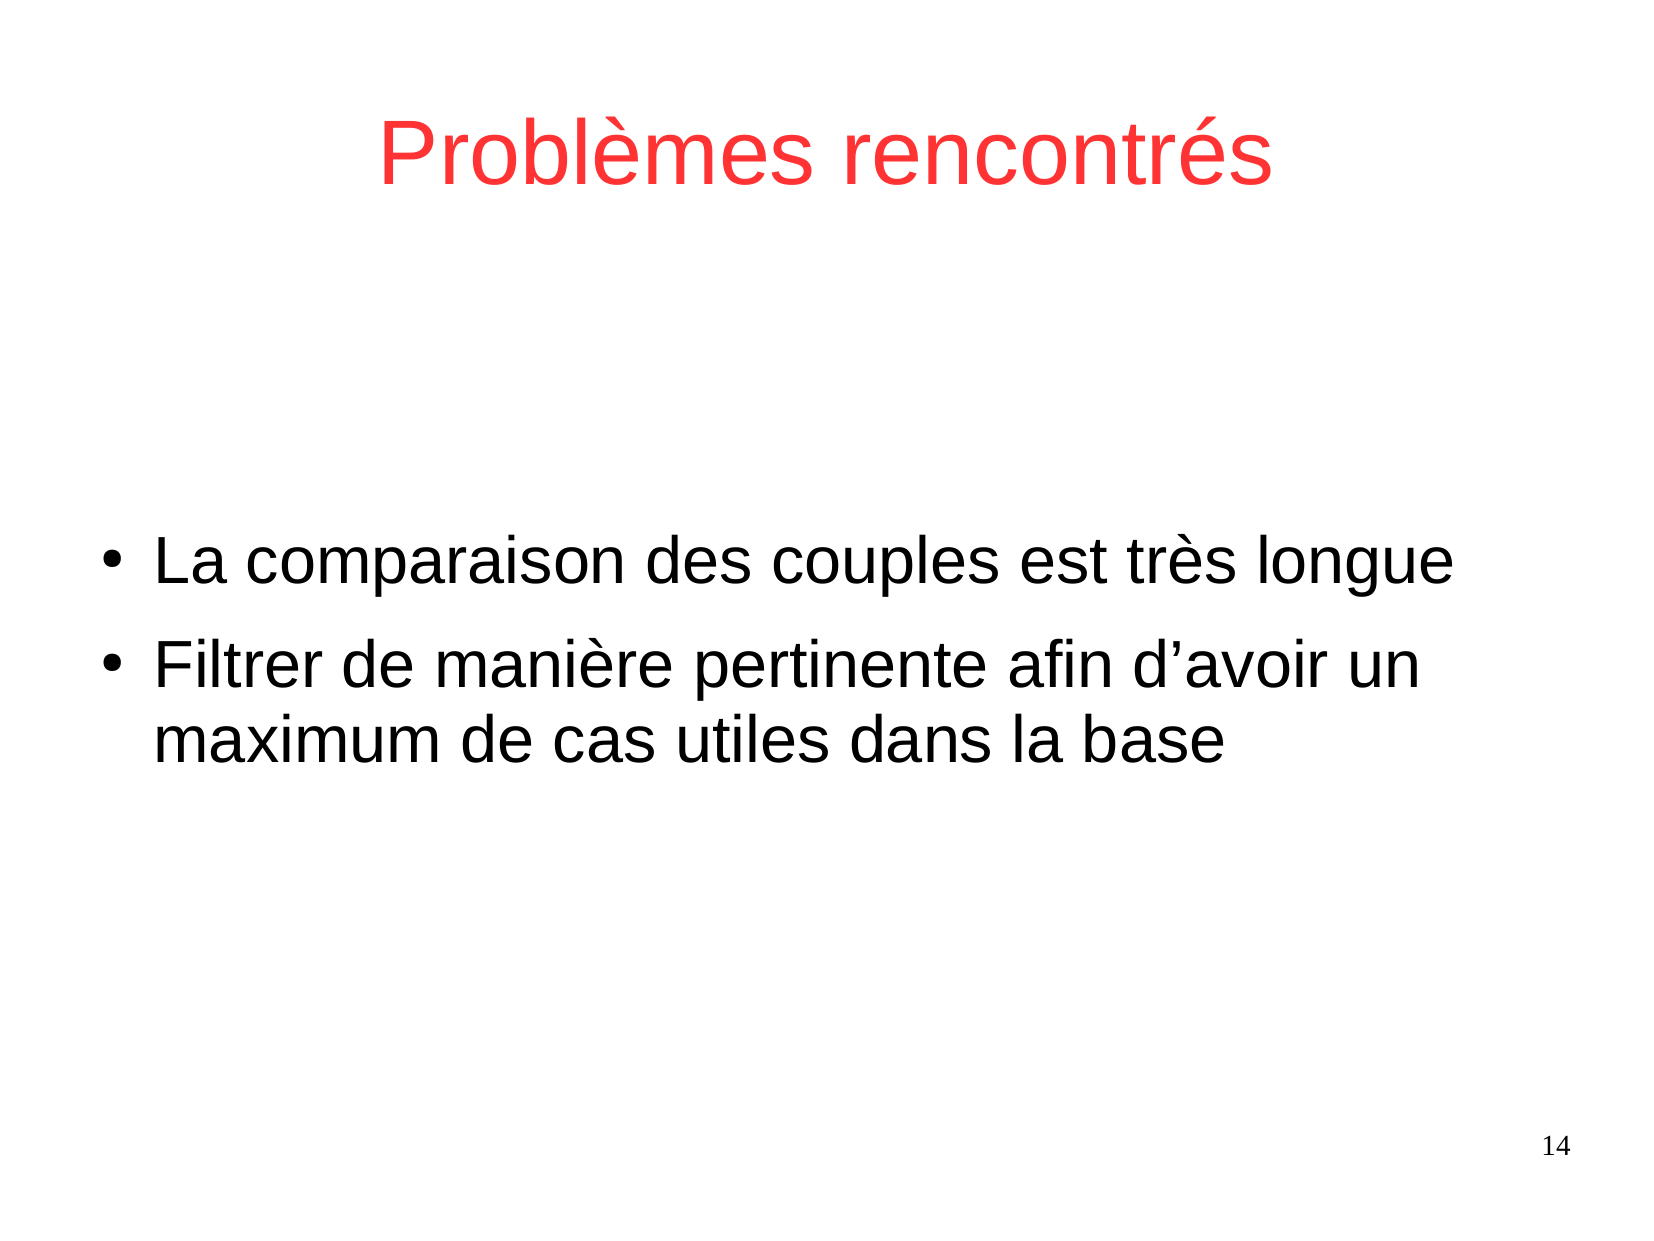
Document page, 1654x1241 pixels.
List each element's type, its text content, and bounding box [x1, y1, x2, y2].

title Problèmes rencontrés [82, 49, 1571, 257]
list La comparaison des couples est très longue Filtrer de manière pertinente afin d’avoir un maximum de cas utiles dans la base [82, 290, 1571, 1010]
